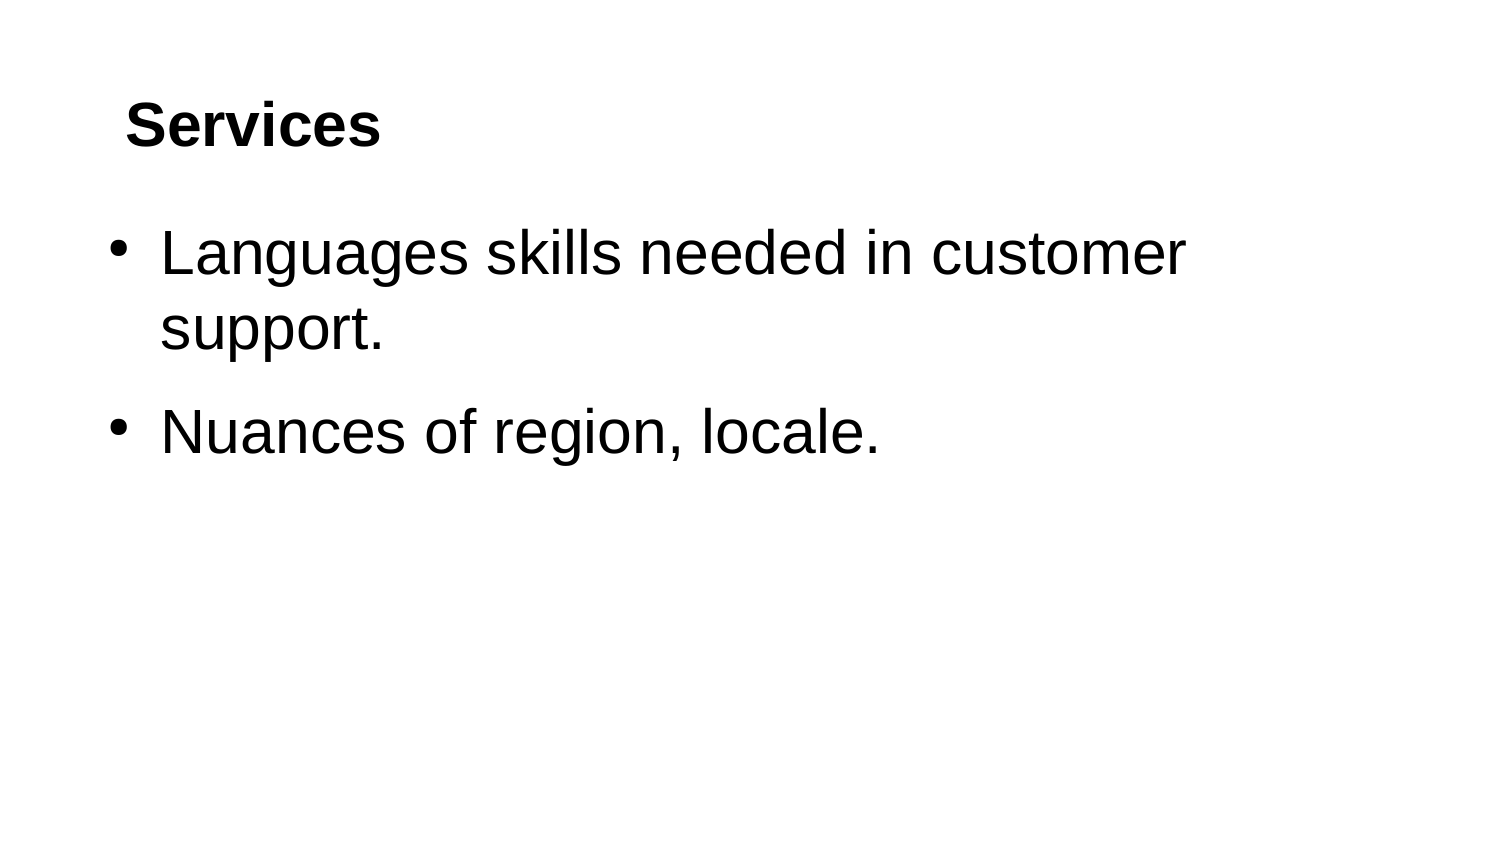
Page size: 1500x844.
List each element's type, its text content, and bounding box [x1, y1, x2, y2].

list Languages skills needed in customer support. Nuances of region, locale. [75, 196, 1425, 808]
title Services [75, 33, 1425, 175]
